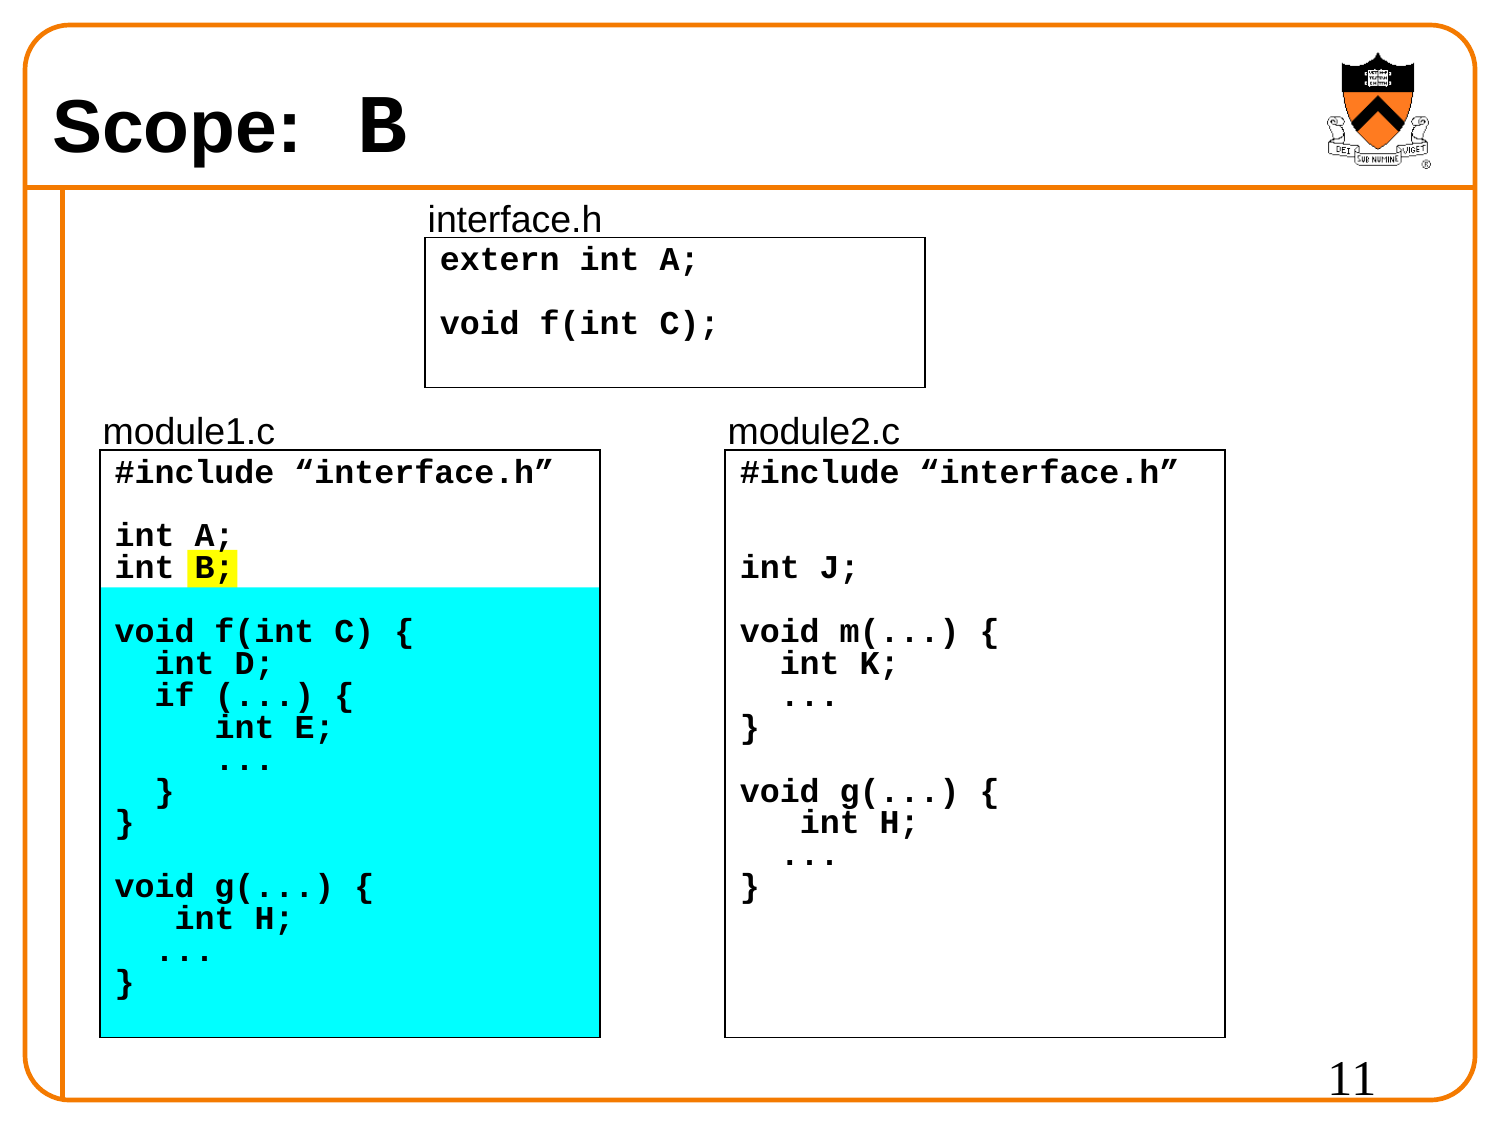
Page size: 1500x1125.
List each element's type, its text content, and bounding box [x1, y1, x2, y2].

text_box #include “interface.h” int A; int B; void f(int C) { int D; if (...) { int E; ... } } void g(...) { int H; ... } [99, 450, 600, 1038]
text_box #include “interface.h” int J; void m(...) { int K; ... } void g(...) { int H; ... } [725, 450, 1225, 1038]
title Scope: B [37, 61, 1438, 177]
text_box extern int A; void f(int C); [425, 237, 925, 388]
text_box module1.c [87, 399, 291, 461]
text_box interface.h [412, 187, 618, 248]
picture [1325, 49, 1431, 61]
text_box module2.c [712, 399, 916, 461]
